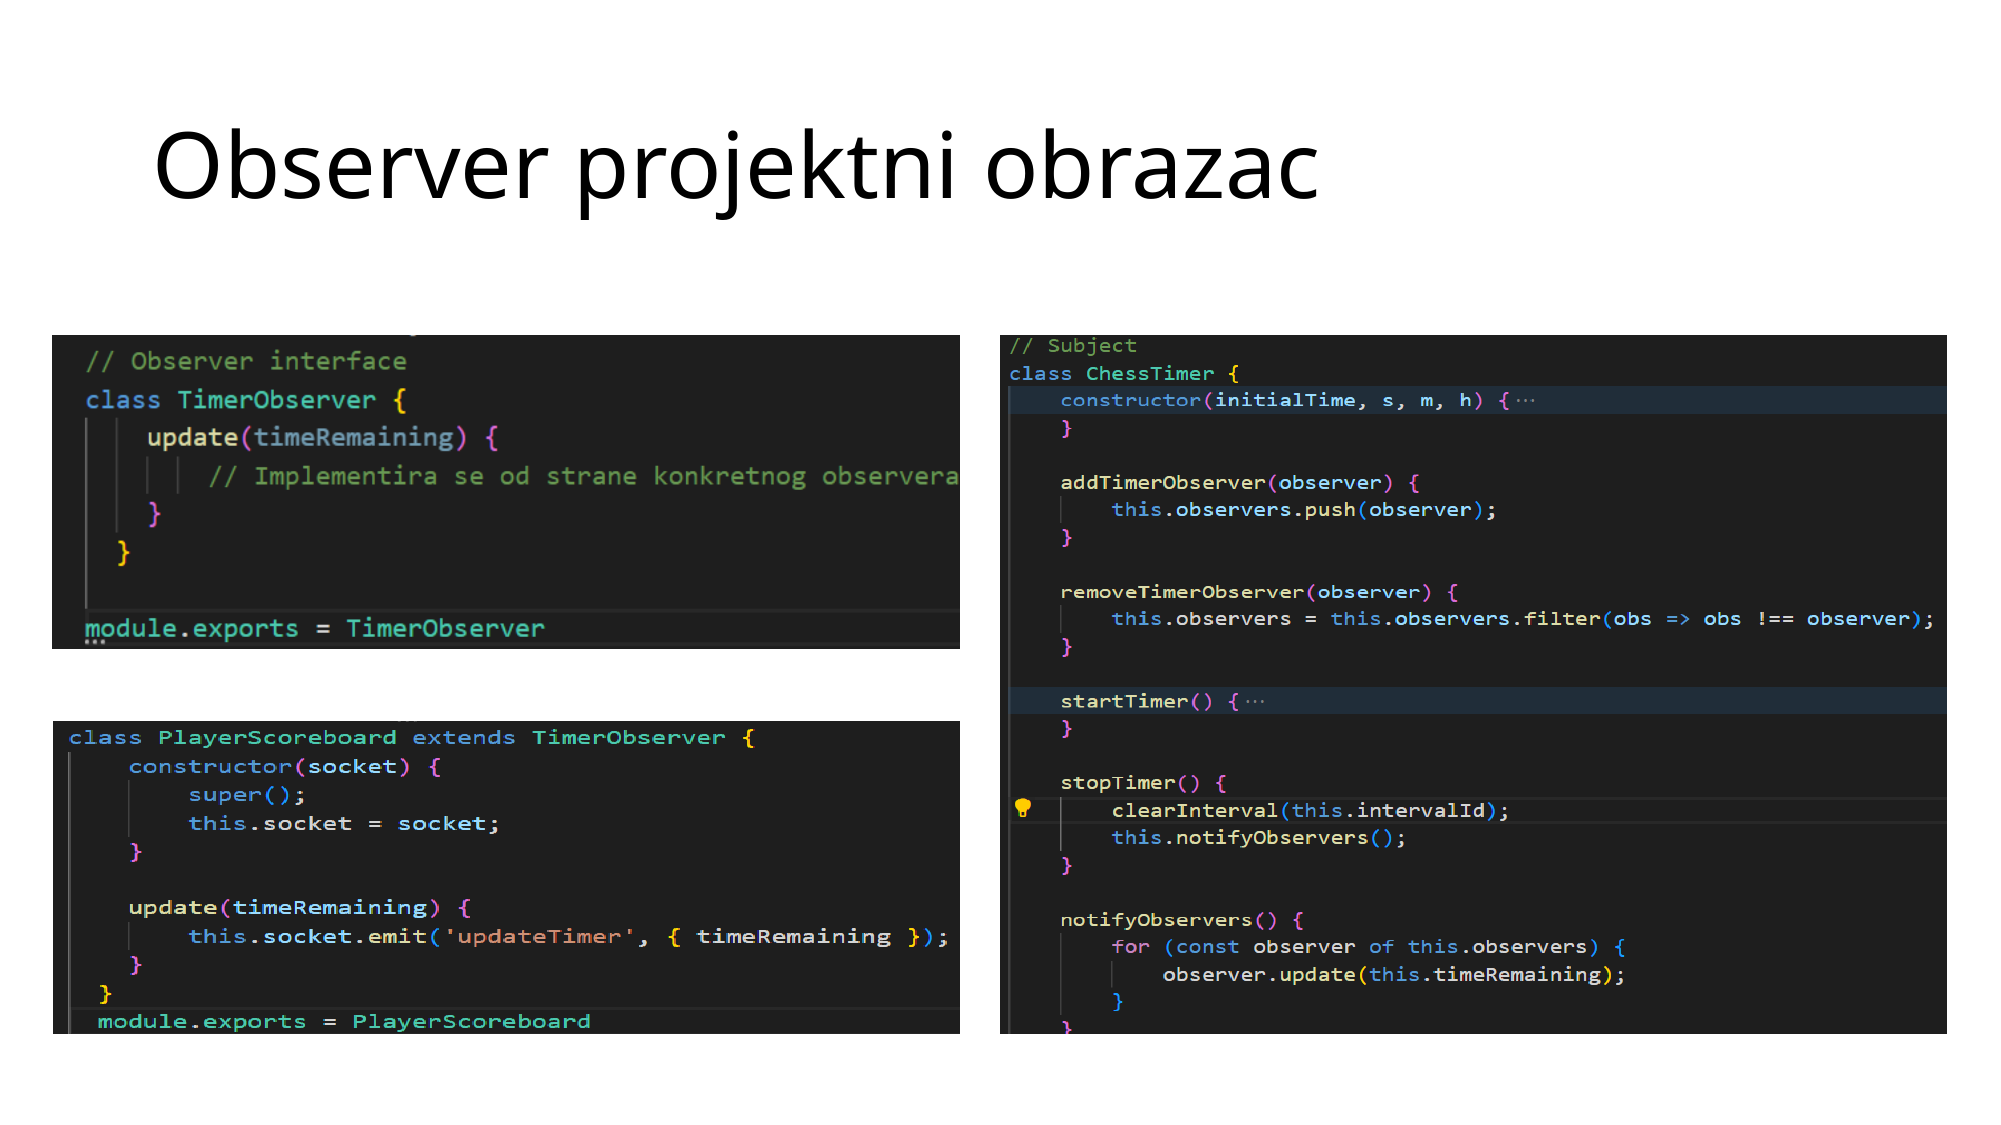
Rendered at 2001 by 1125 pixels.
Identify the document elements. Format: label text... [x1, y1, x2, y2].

picture [53, 721, 960, 1034]
title Observer projektni obrazac [137, 59, 1863, 278]
picture [52, 335, 960, 649]
picture [1000, 335, 1947, 1034]
